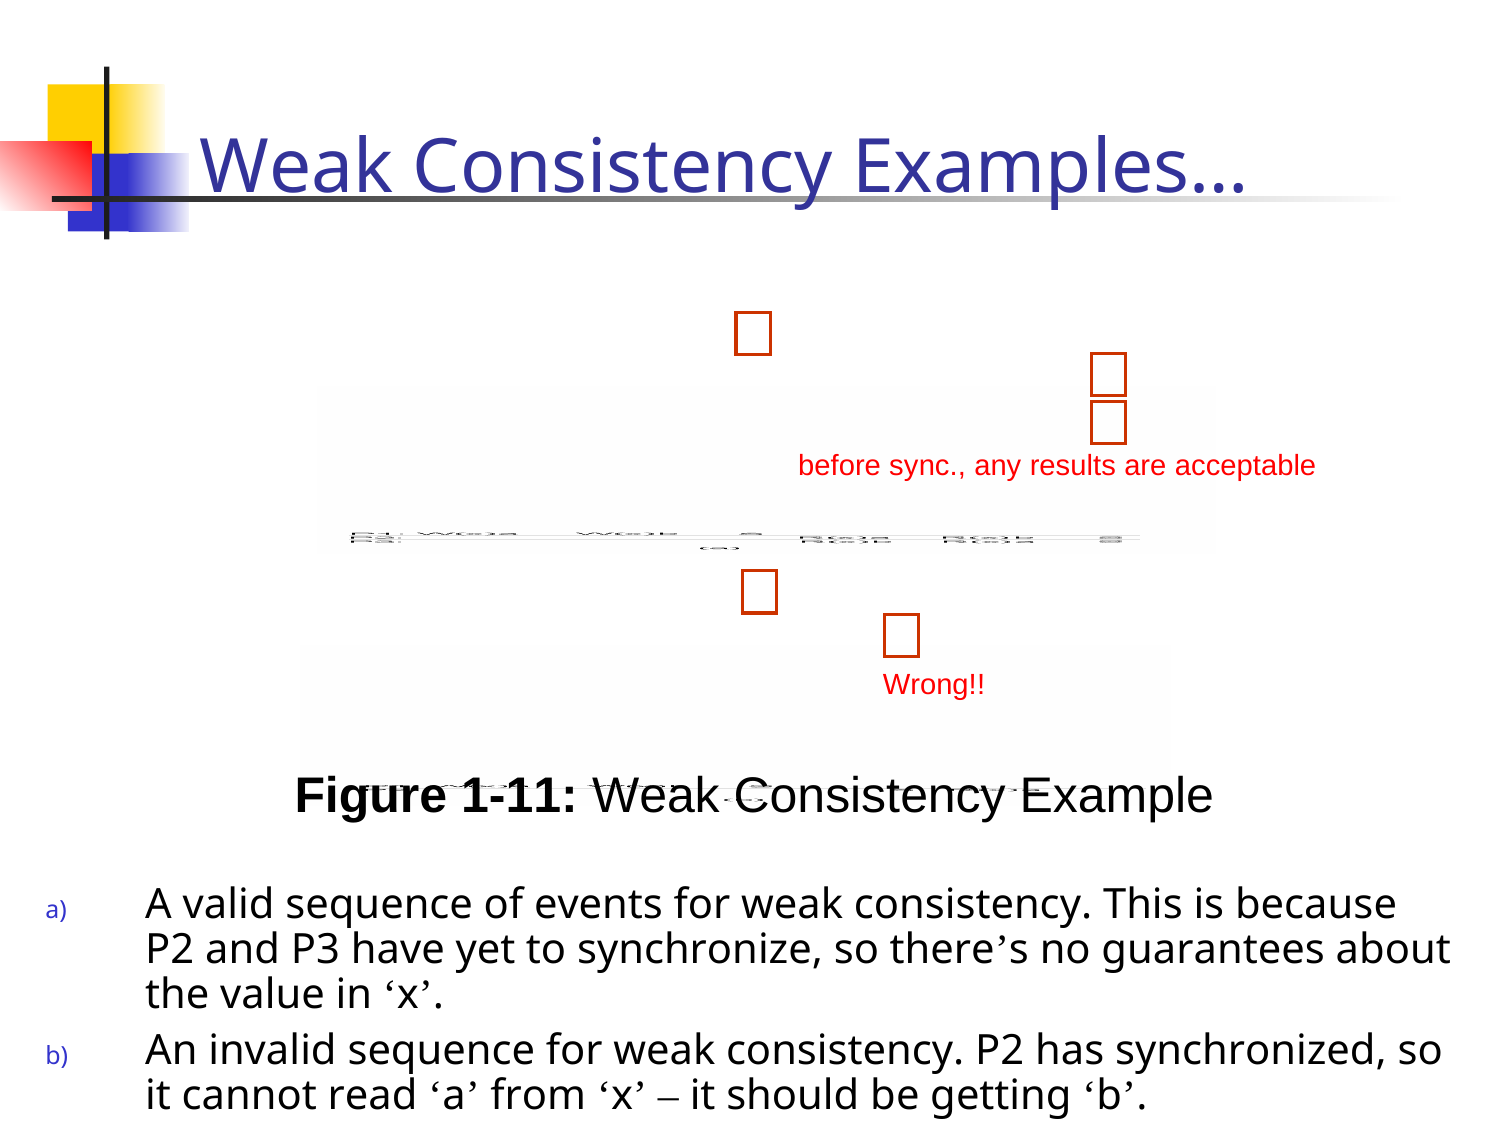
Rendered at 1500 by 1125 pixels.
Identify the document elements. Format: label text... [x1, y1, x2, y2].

text_box A valid sequence of events for weak consistency. This is because P2 and P3 have yet to synchronize, so there’s no guarantees about the value in ‘x’. An invalid sequence for weak consistency. P2 has synchronized, so it cannot read ‘a’ from ‘x’ – it should be getting ‘b’. [30, 875, 1468, 1124]
picture [1093, 403, 1124, 438]
text_box Figure 1-11: Weak Consistency Example [279, 754, 1306, 831]
text_box before sync., any results are acceptable [783, 438, 1332, 490]
text_box Wrong!! [868, 657, 1001, 709]
text_box Weak Consistency Examples… [184, 77, 1463, 216]
picture [300, 252, 1216, 754]
